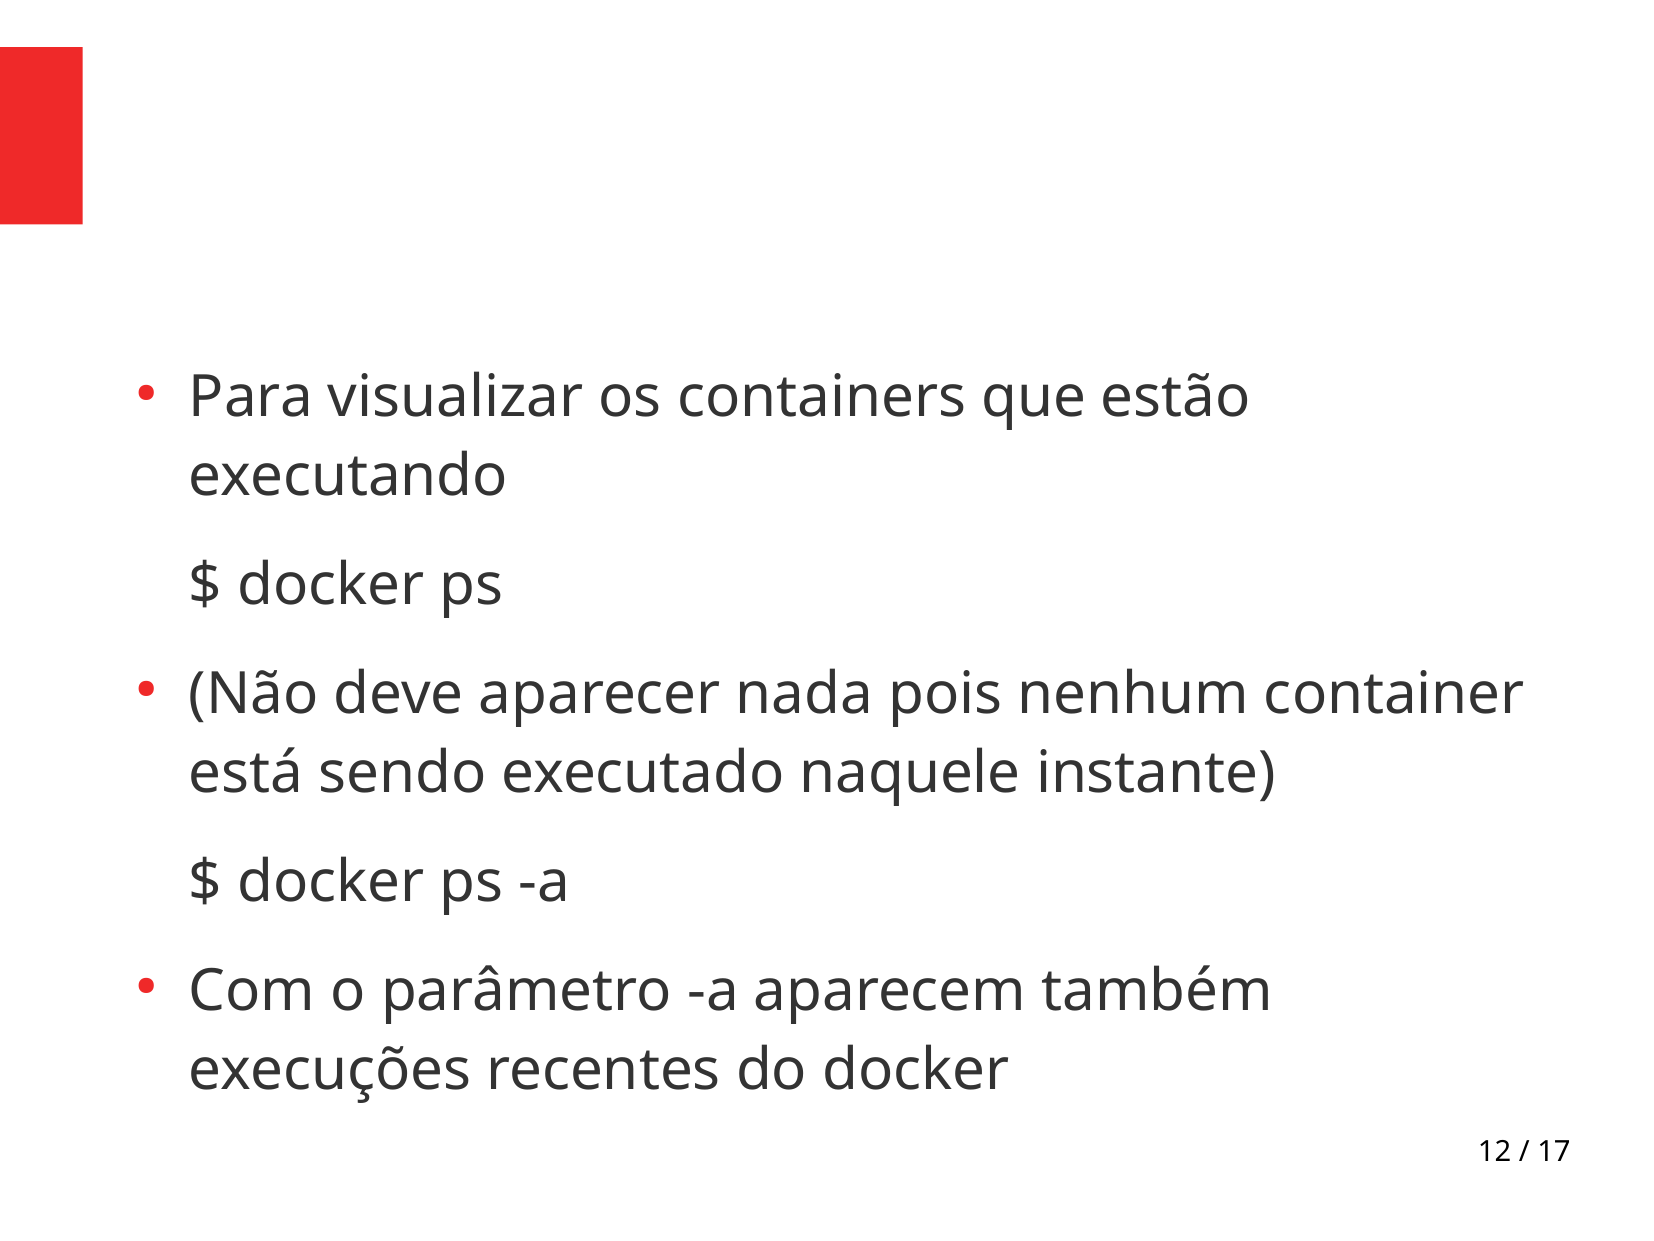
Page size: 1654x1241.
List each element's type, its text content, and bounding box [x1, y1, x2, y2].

list Para visualizar os containers que estão executando $ docker ps (Não deve aparecer nada pois nenhum container está sendo executado naquele instante) $ docker ps -a Com o parâmetro -a aparecem também execuções recentes do docker [118, 354, 1536, 1074]
